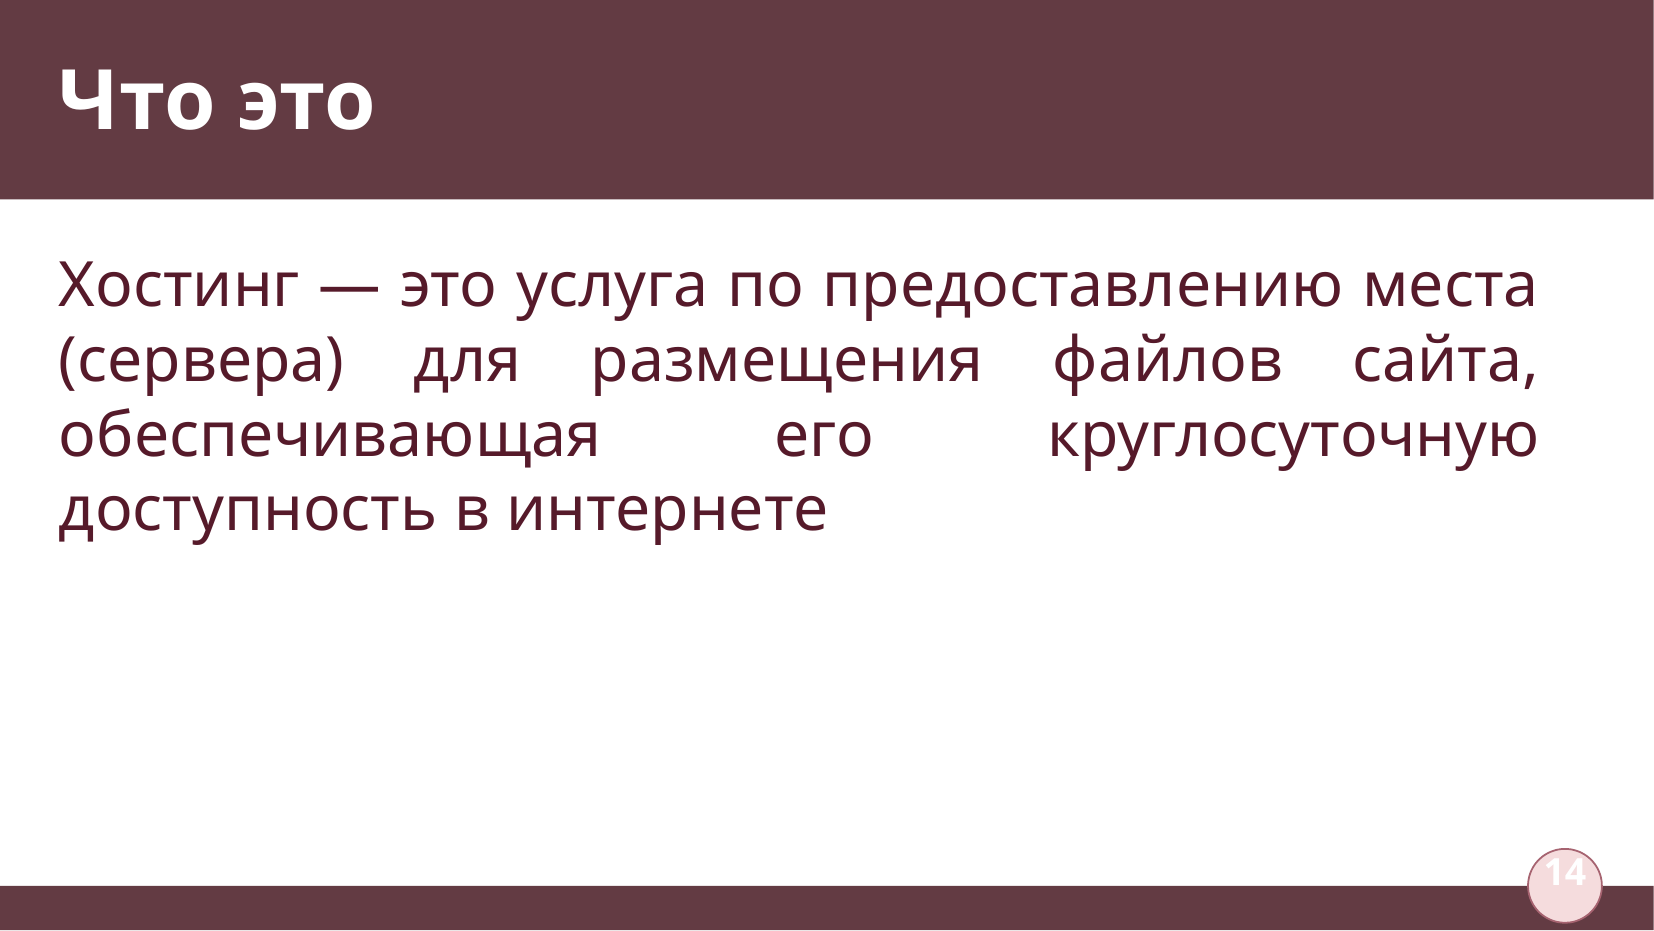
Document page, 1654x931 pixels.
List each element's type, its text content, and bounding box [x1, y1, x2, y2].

list Хостинг — это услуга по предоставлению места (сервера) для размещения файлов сайта, обеспечивающая его круглосуточную доступность в интернете [59, 243, 1595, 864]
title Что это [59, 37, 1595, 156]
